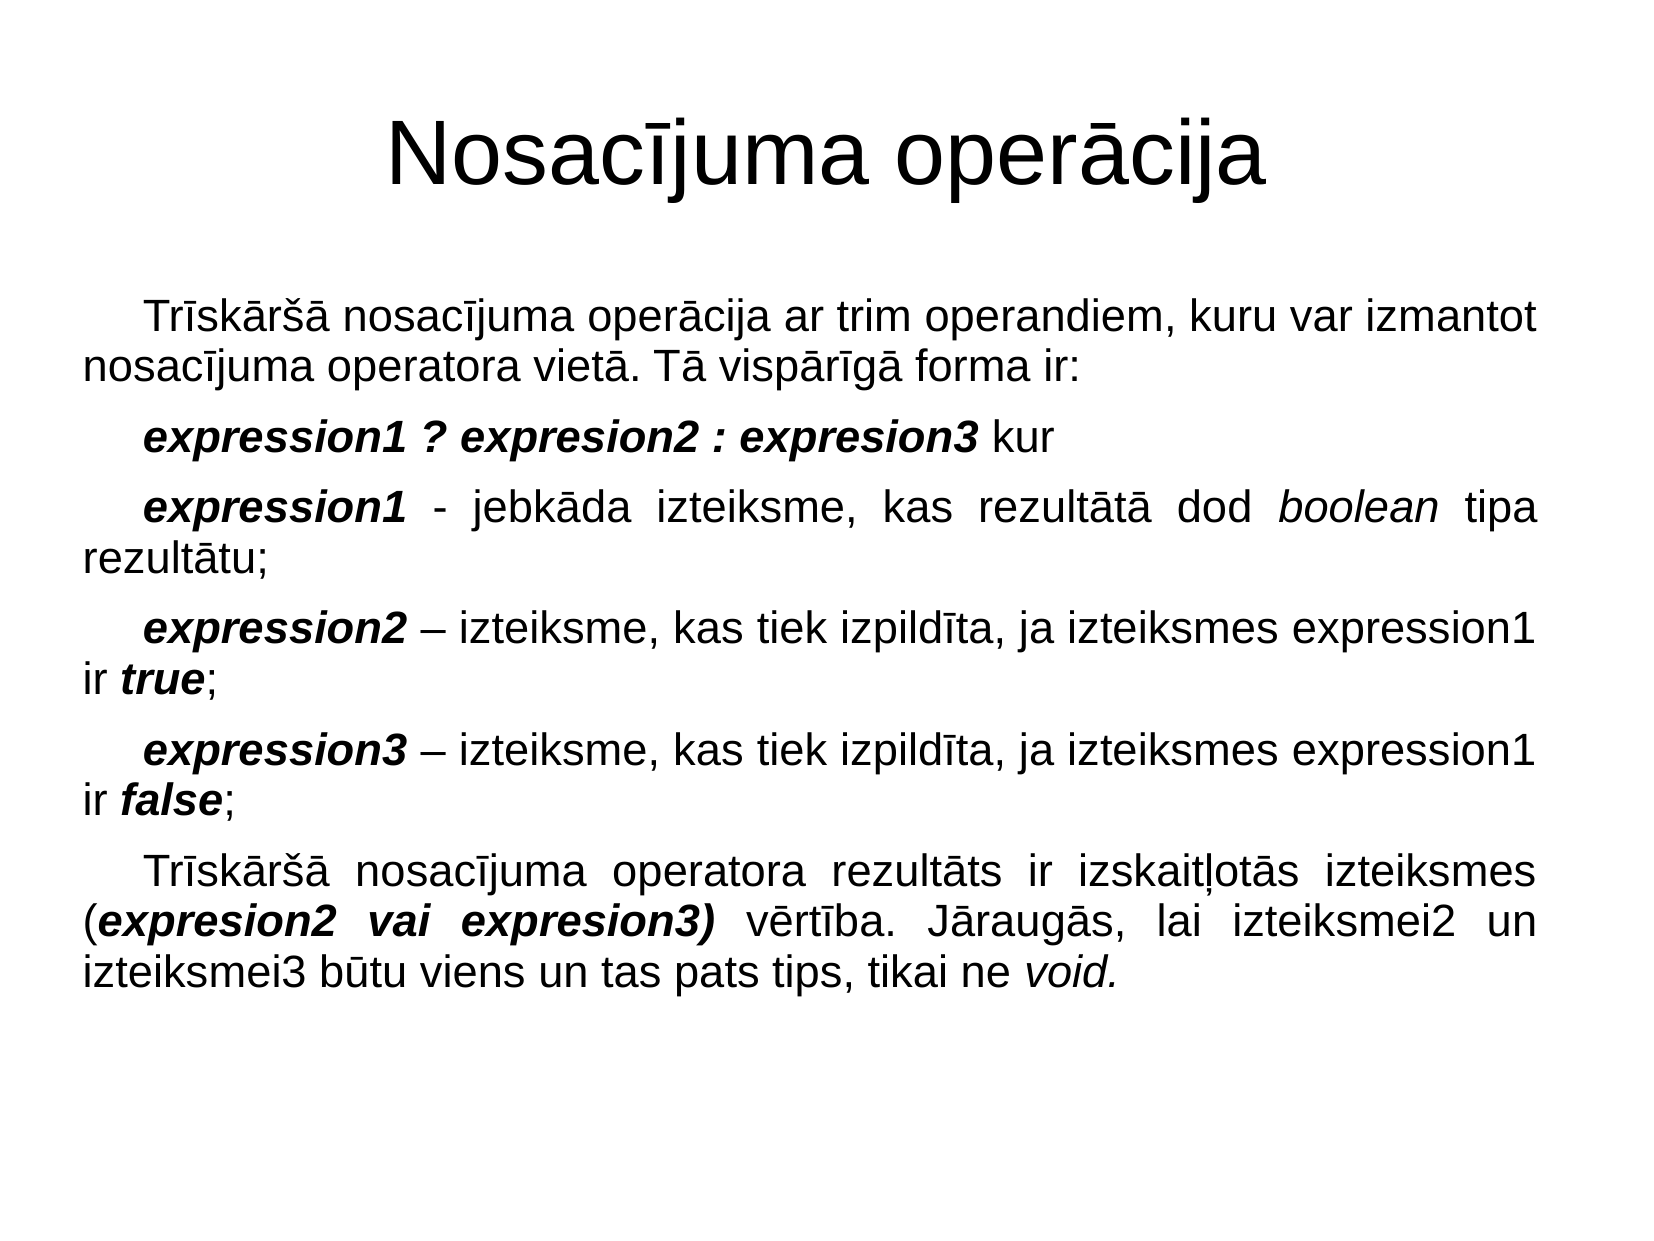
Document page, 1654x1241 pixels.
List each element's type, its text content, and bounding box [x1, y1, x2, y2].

list Trīskāršā nosacījuma operācija ar trim operandiem, kuru var izmantot nosacījuma operatora vietā. Tā vispārīgā forma ir: expression1 ? expresion2 : expresion3 kur expression1 - jebkāda izteiksme, kas rezultātā dod boolean tipa rezultātu; expression2 – izteiksme, kas tiek izpildīta, ja izteiksmes expression1 ir true; expression3 – izteiksme, kas tiek izpildīta, ja izteiksmes expression1 ir false; Trīskāršā nosacījuma operatora rezultāts ir izskaitļotās izteiksmes (expresion2 vai expresion3) vērtība. Jāraugās, lai izteiksmei2 un izteiksmei3 būtu viens un tas pats tips, tikai ne void. [82, 290, 1538, 1010]
title Nosacījuma operācija [82, 49, 1571, 257]
